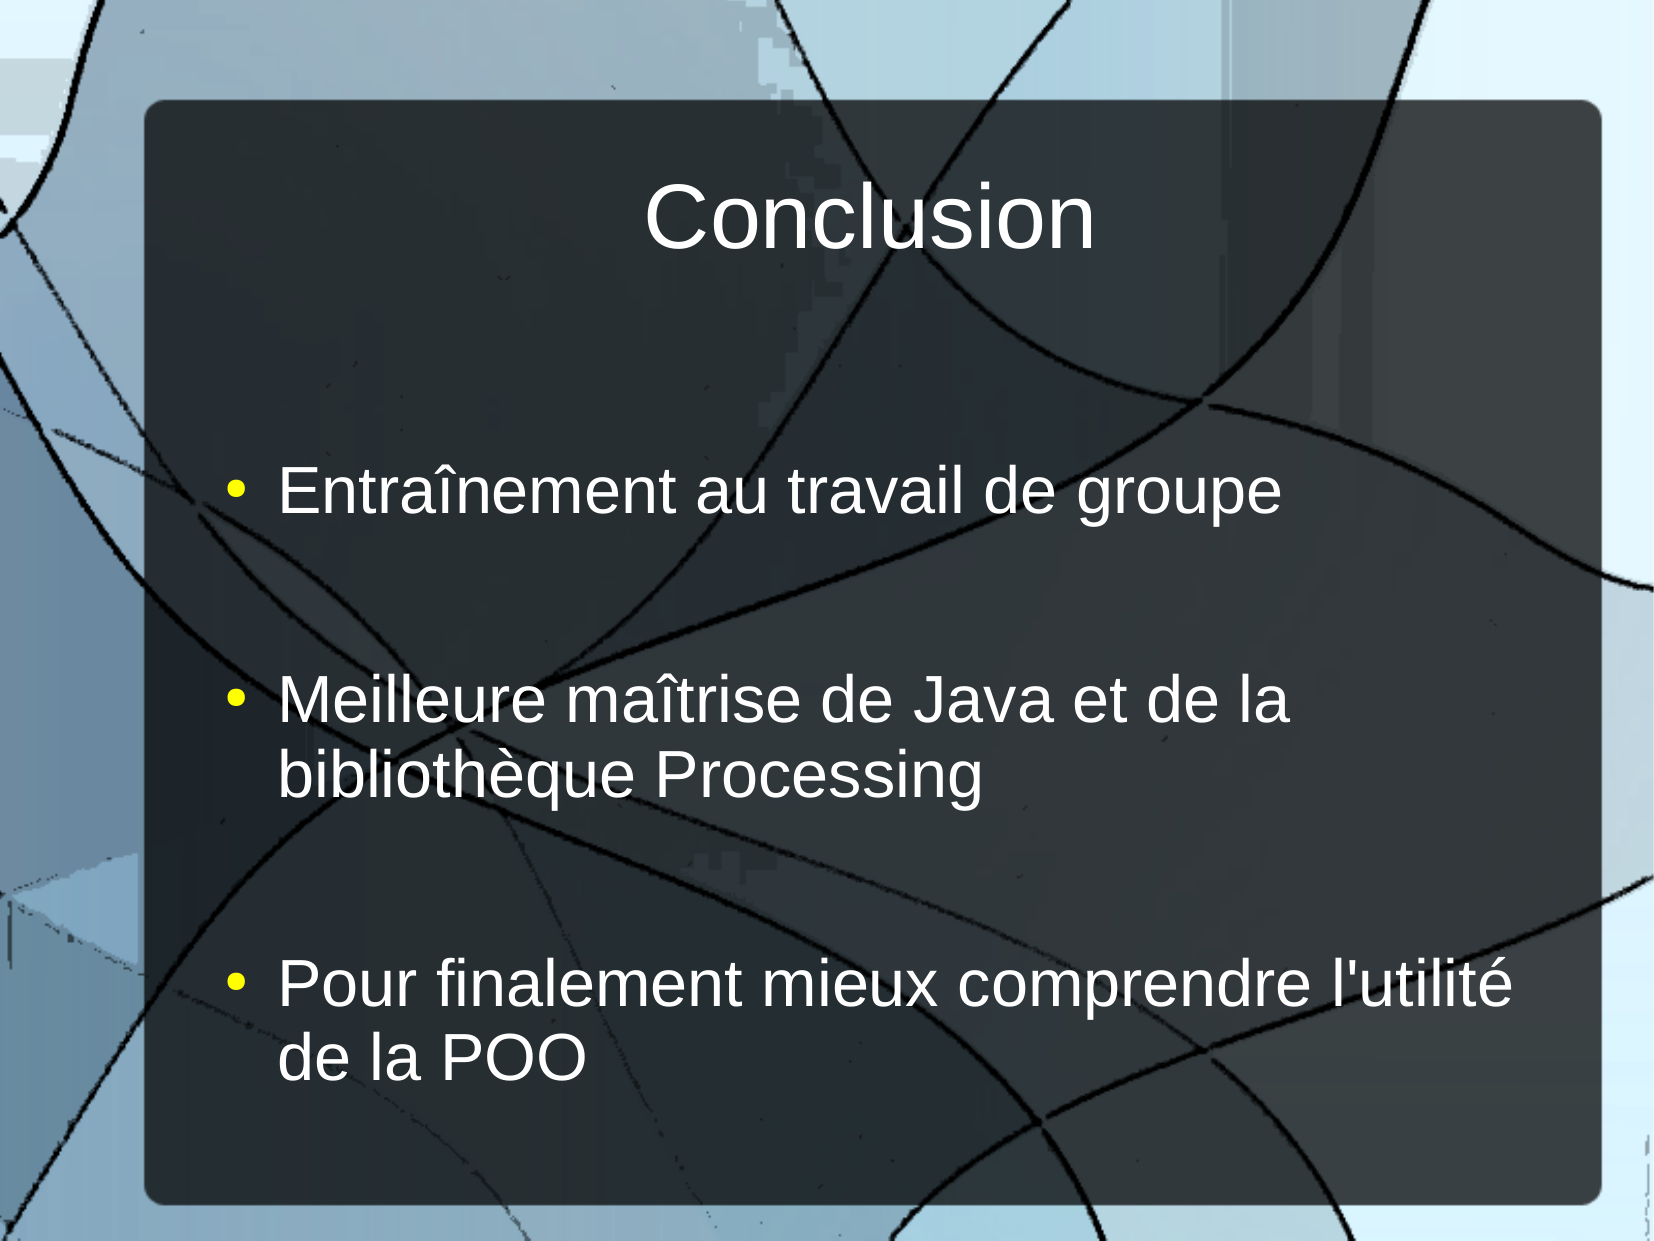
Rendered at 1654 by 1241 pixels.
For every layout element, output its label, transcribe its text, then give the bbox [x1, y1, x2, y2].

picture [0, 0, 1654, 1241]
title Conclusion [159, 108, 1583, 325]
list Entraînement au travail de groupe Meilleure maîtrise de Java et de la bibliothèque Processing Pour finalement mieux comprendre l'utilité de la POO [206, 349, 1571, 1096]
